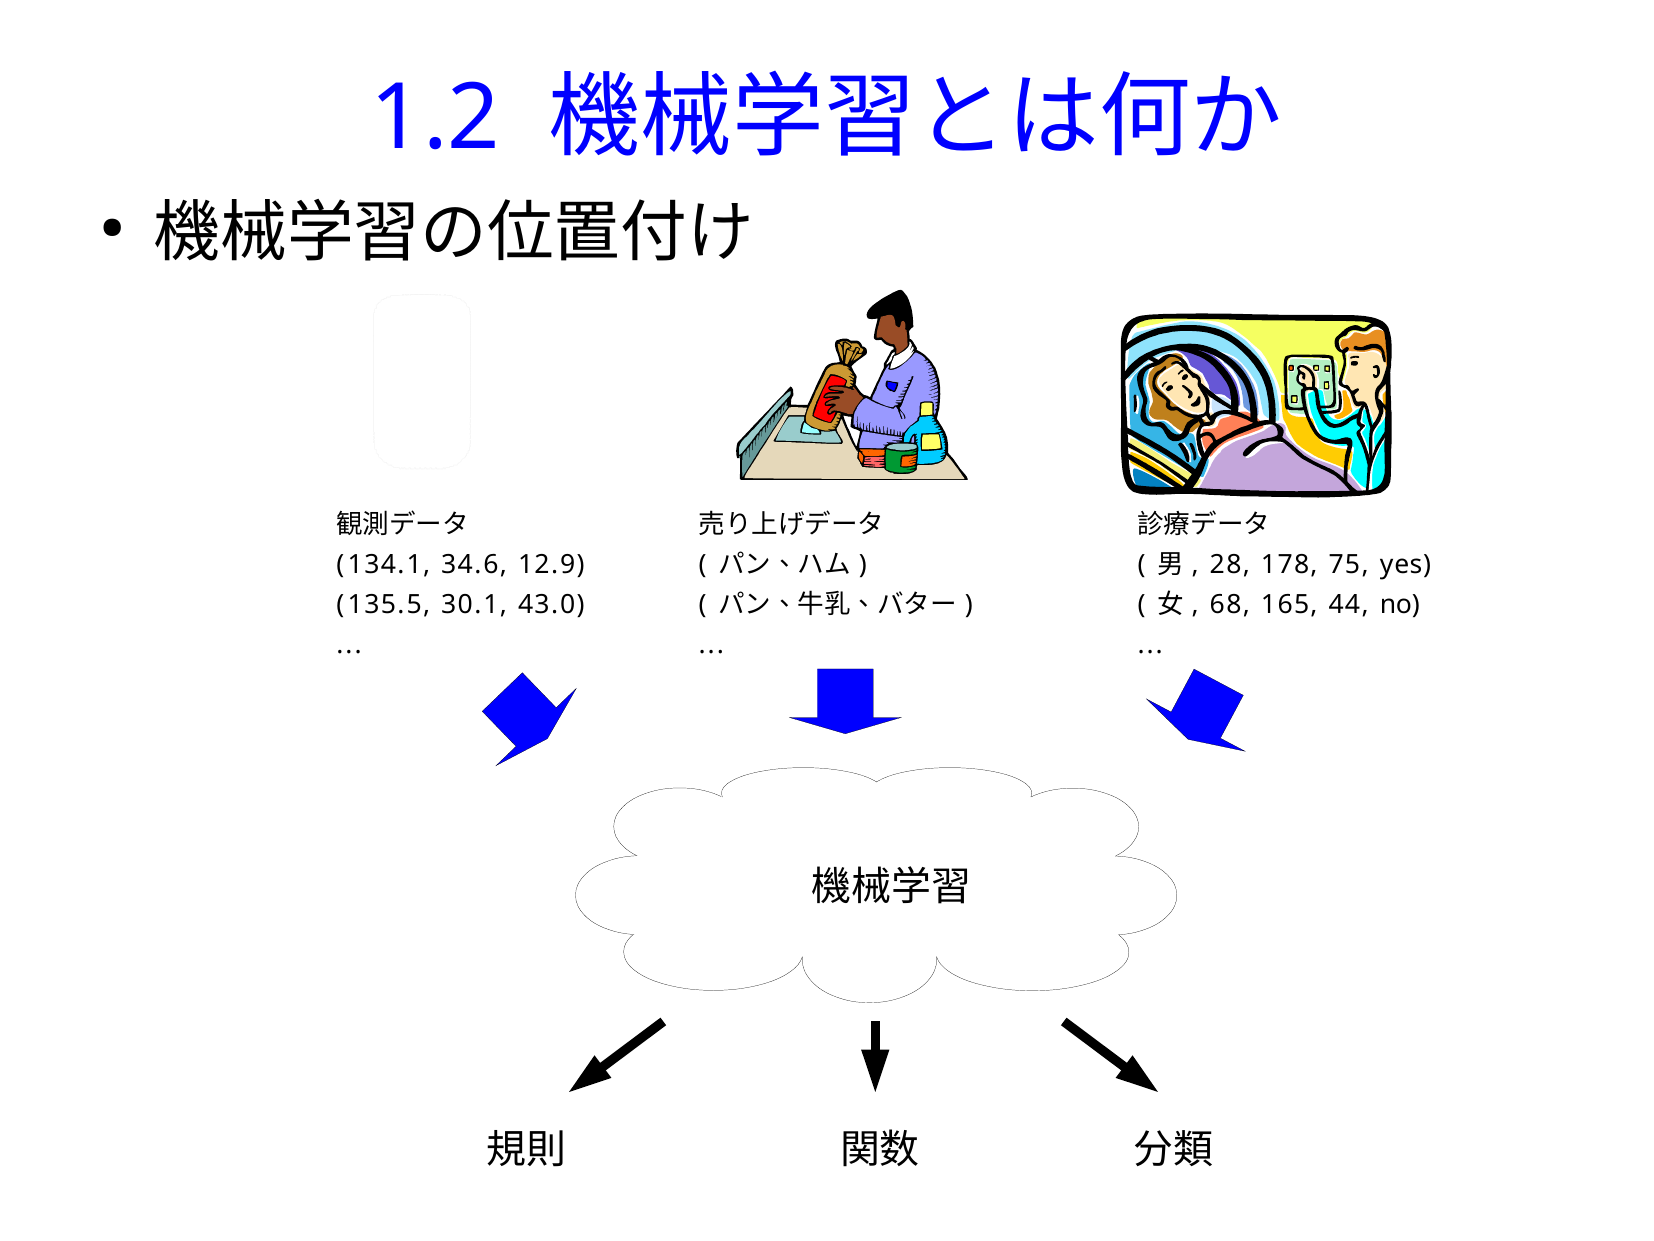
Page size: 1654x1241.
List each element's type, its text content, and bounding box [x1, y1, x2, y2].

title 1.2 機械学習とは何か [82, 44, 1571, 183]
picture [324, 288, 1447, 1188]
list 機械学習の位置付け [82, 183, 1571, 904]
